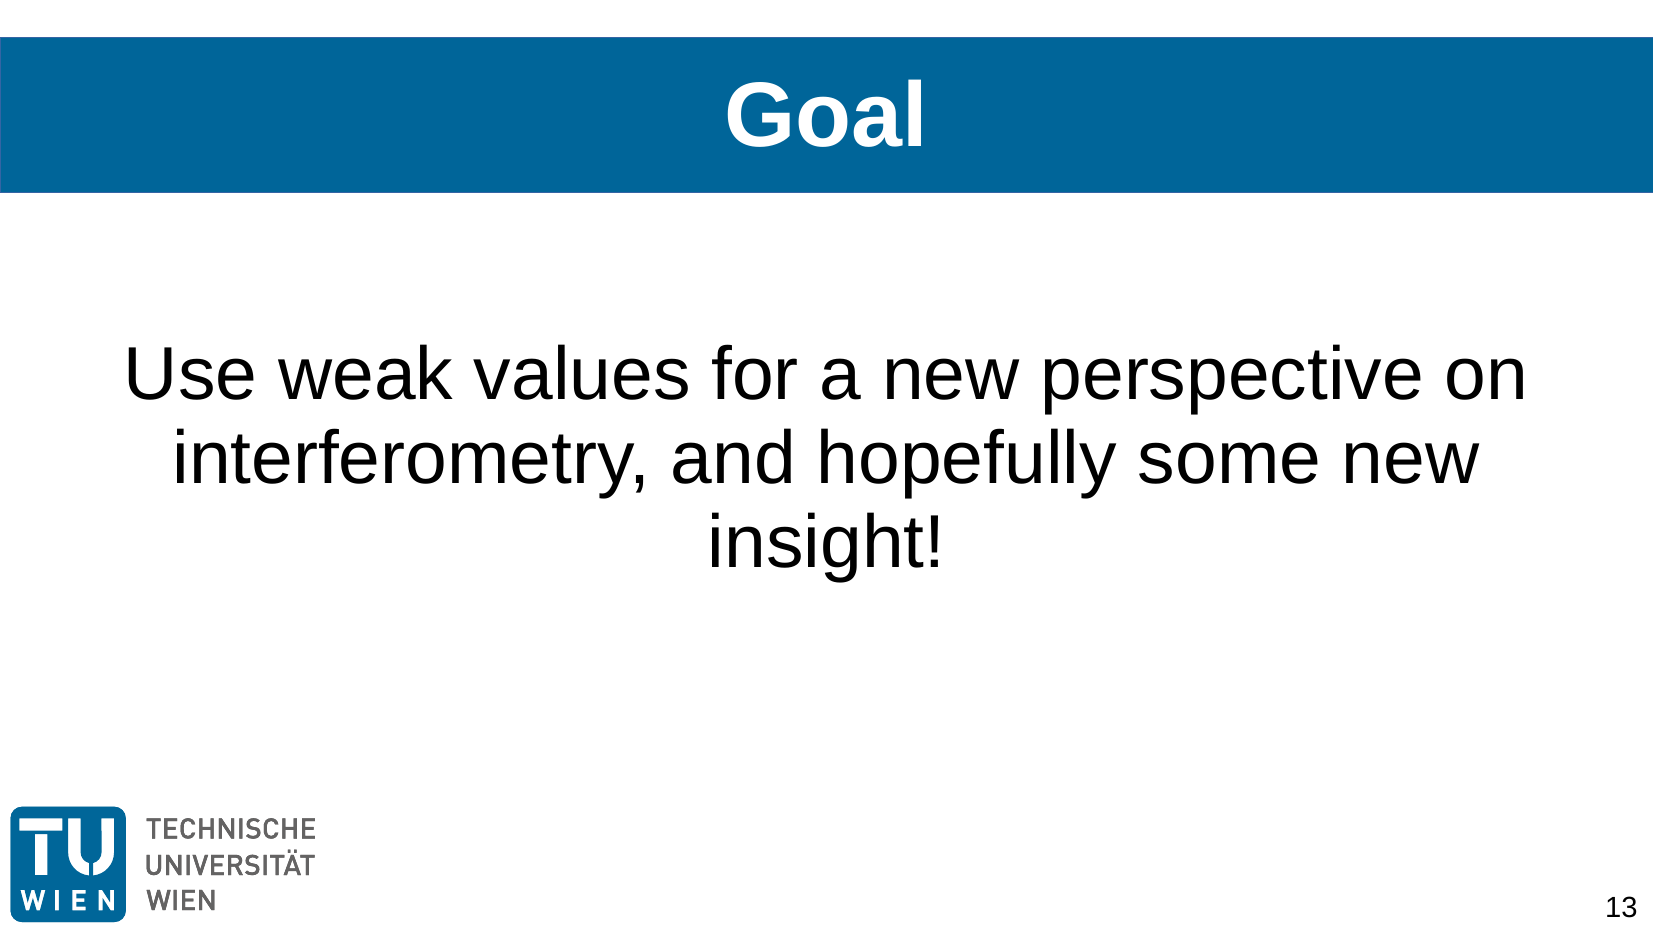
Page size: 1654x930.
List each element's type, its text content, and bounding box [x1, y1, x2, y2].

list Use weak values for a new perspective on interferometry, and hopefully some new insight! [82, 331, 1571, 599]
title Goal [0, 37, 1653, 193]
